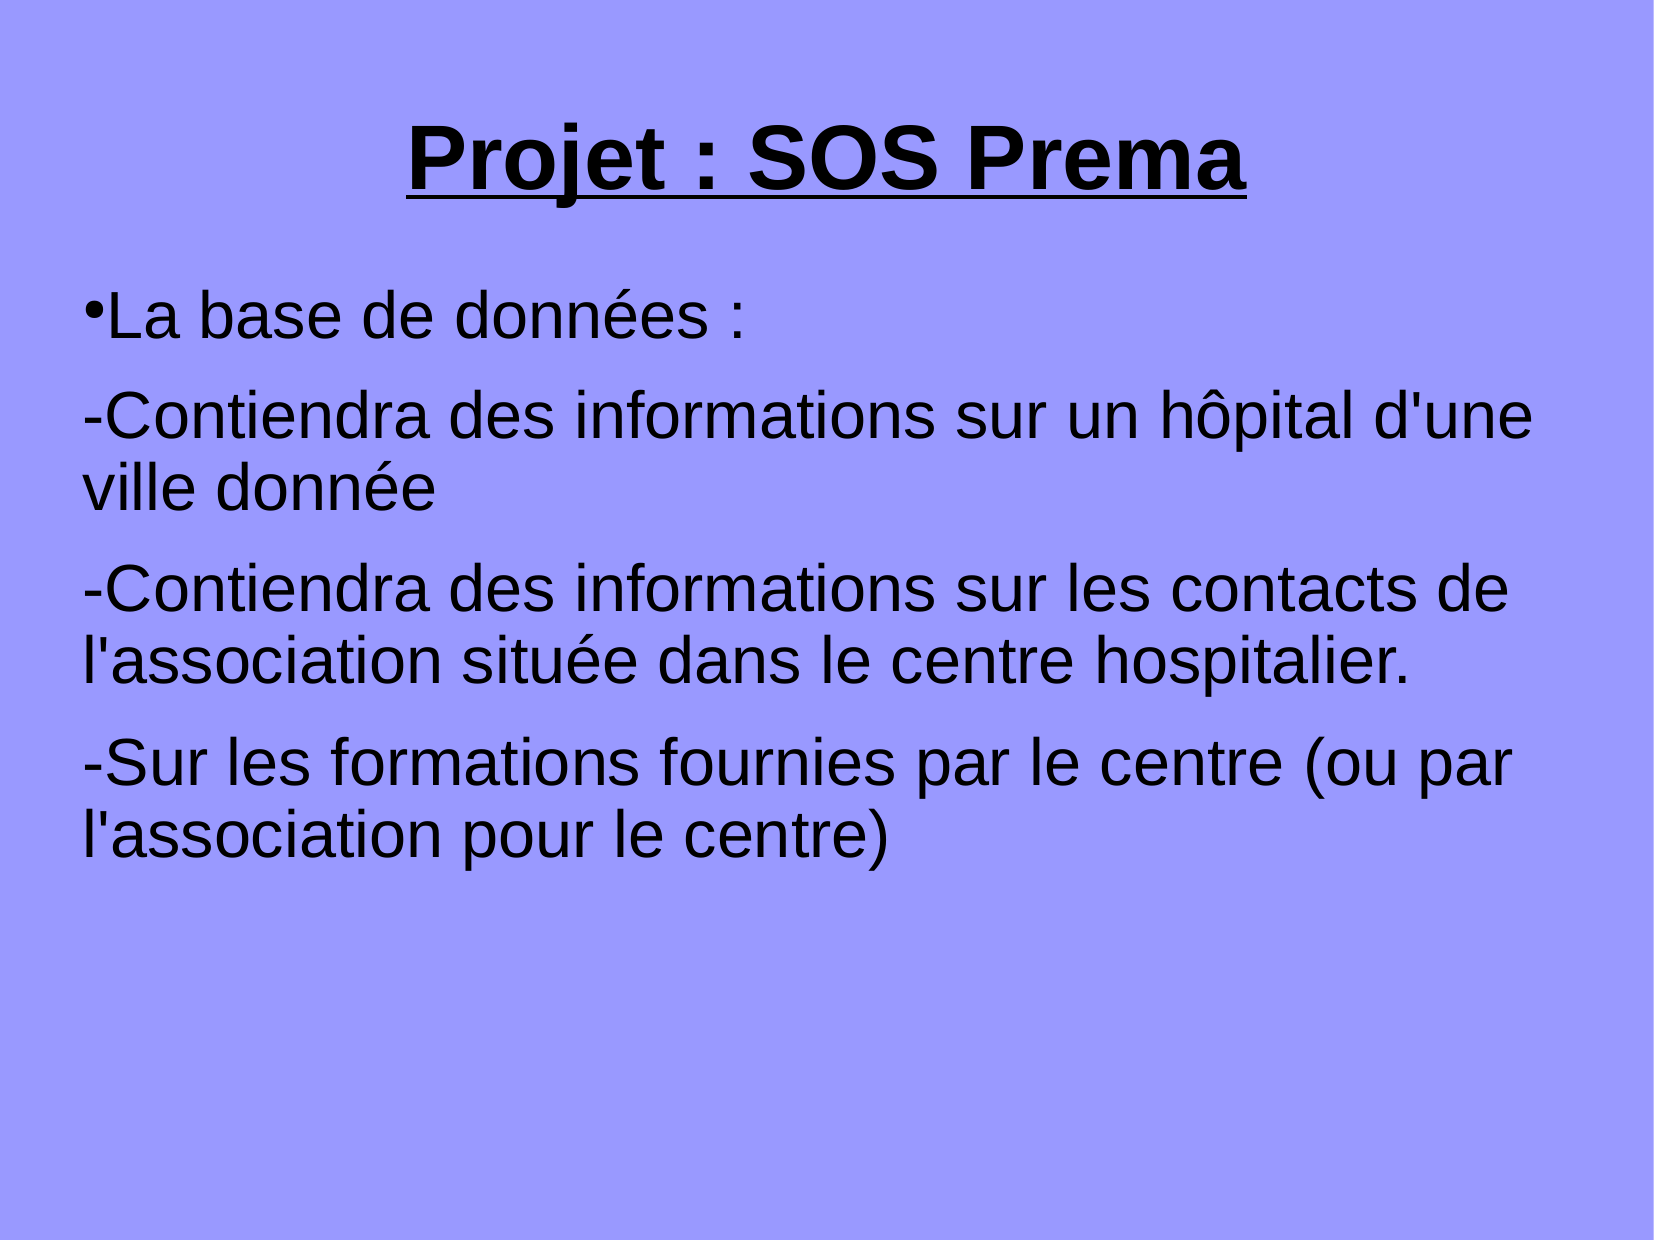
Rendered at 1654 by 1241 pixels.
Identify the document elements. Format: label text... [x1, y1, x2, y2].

title Projet : SOS Prema [82, 49, 1571, 257]
list La base de données : -Contiendra des informations sur un hôpital d'une ville donnée -Contiendra des informations sur les contacts de l'association située dans le centre hospitalier. -Sur les formations fournies par le centre (ou par l'association pour le centre) [82, 271, 1571, 1126]
